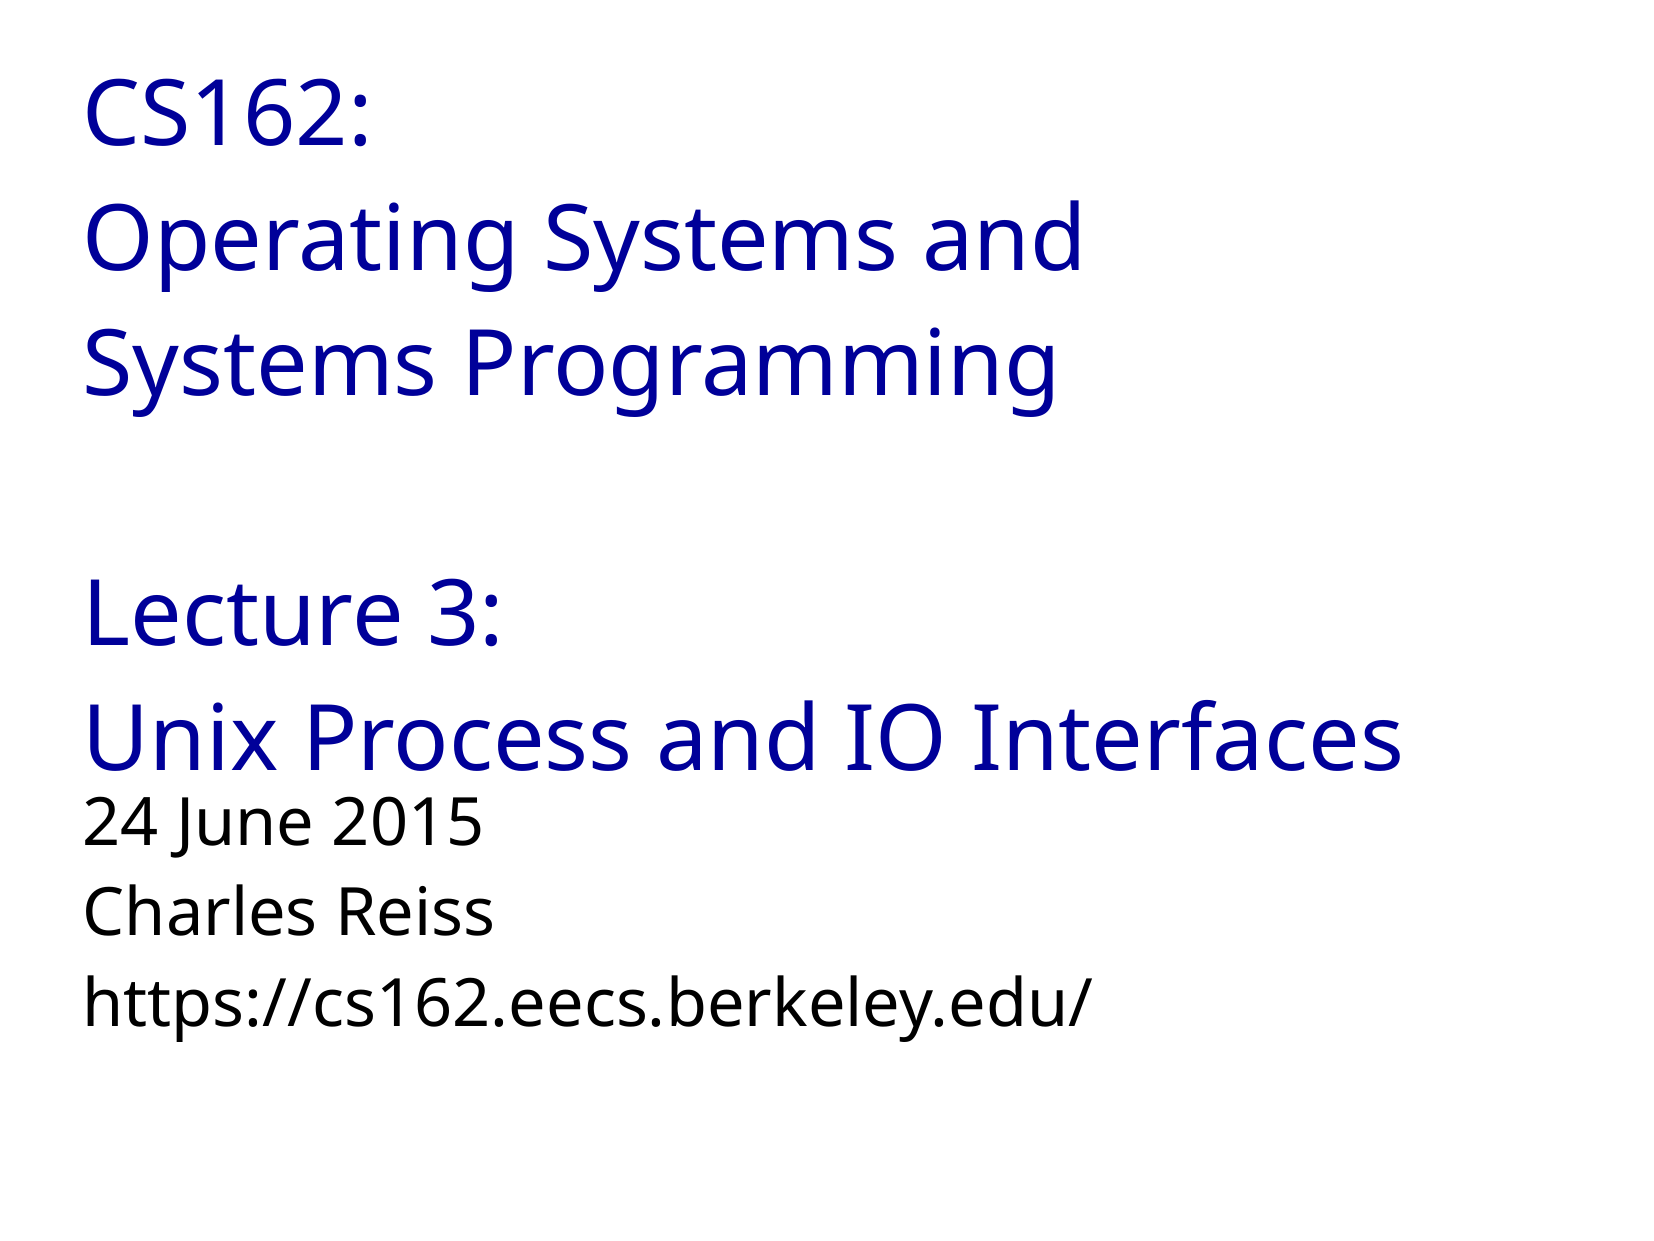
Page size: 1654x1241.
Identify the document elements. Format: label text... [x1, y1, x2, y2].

subtitle 24 June 2015 Charles Reiss https://cs162.eecs.berkeley.edu/ [82, 799, 1571, 1021]
title CS162: Operating Systems and Systems Programming Lecture 3: Unix Process and IO Interfaces [82, 118, 1561, 727]
